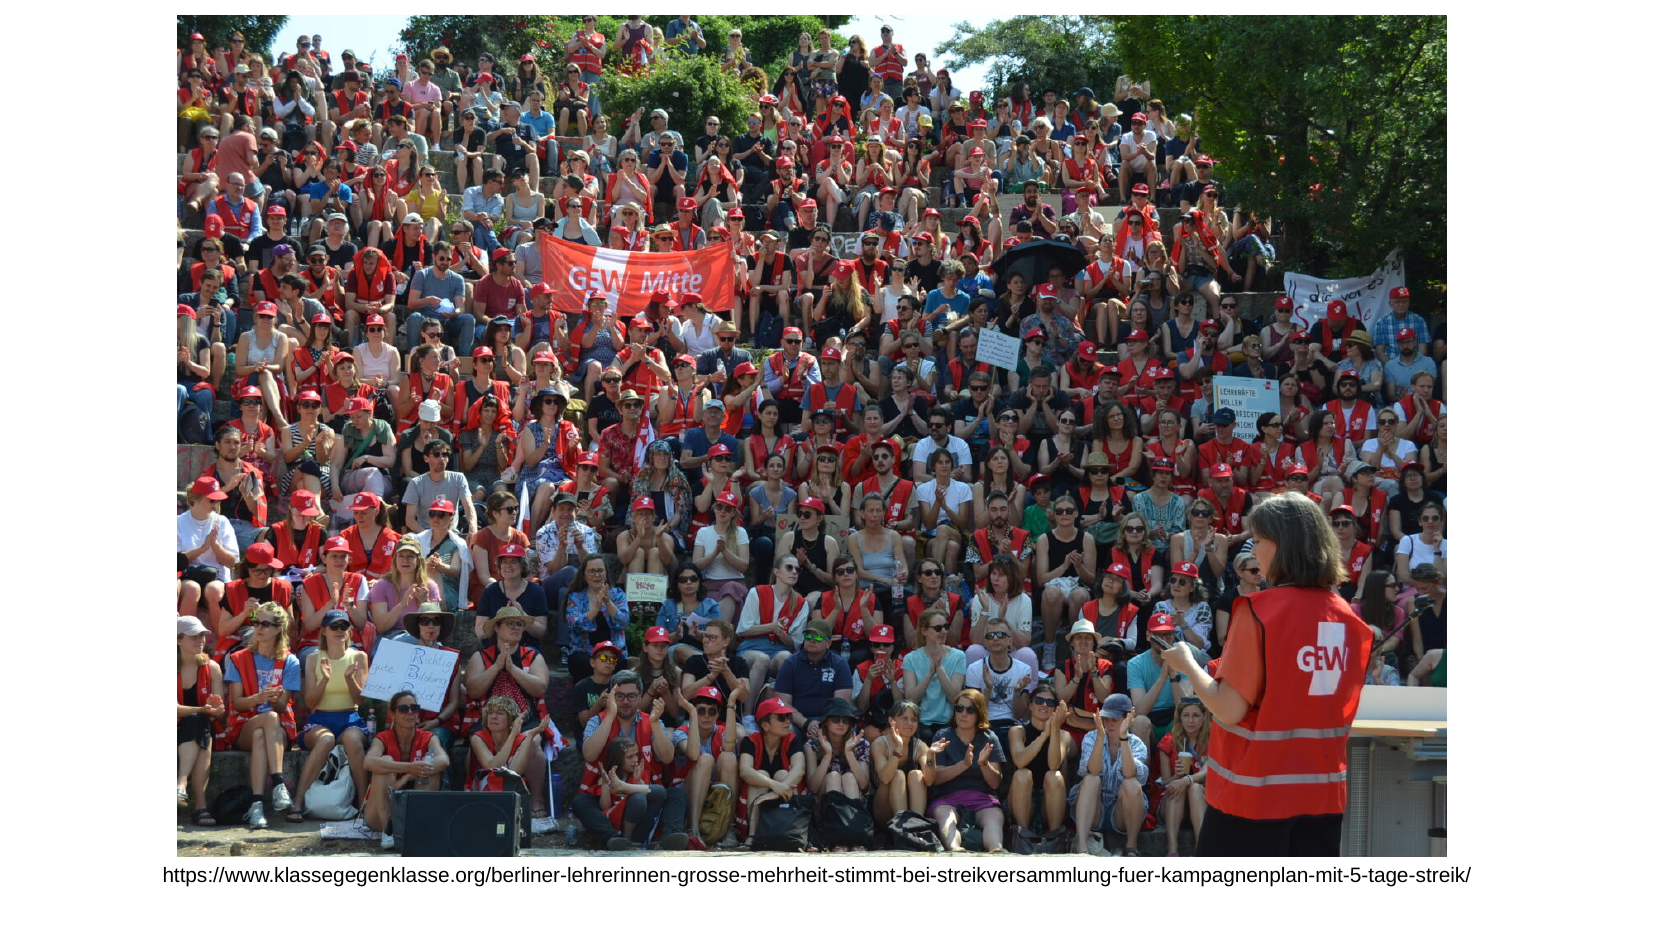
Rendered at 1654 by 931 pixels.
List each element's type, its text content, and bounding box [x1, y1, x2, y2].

picture [177, 15, 1447, 856]
text_box https://www.klassegegenklasse.org/berliner-lehrerinnen-grosse-mehrheit-stimmt-bei-streikversammlung-fuer-kampagnenplan-mit-5-tage-streik/ [147, 856, 1487, 895]
